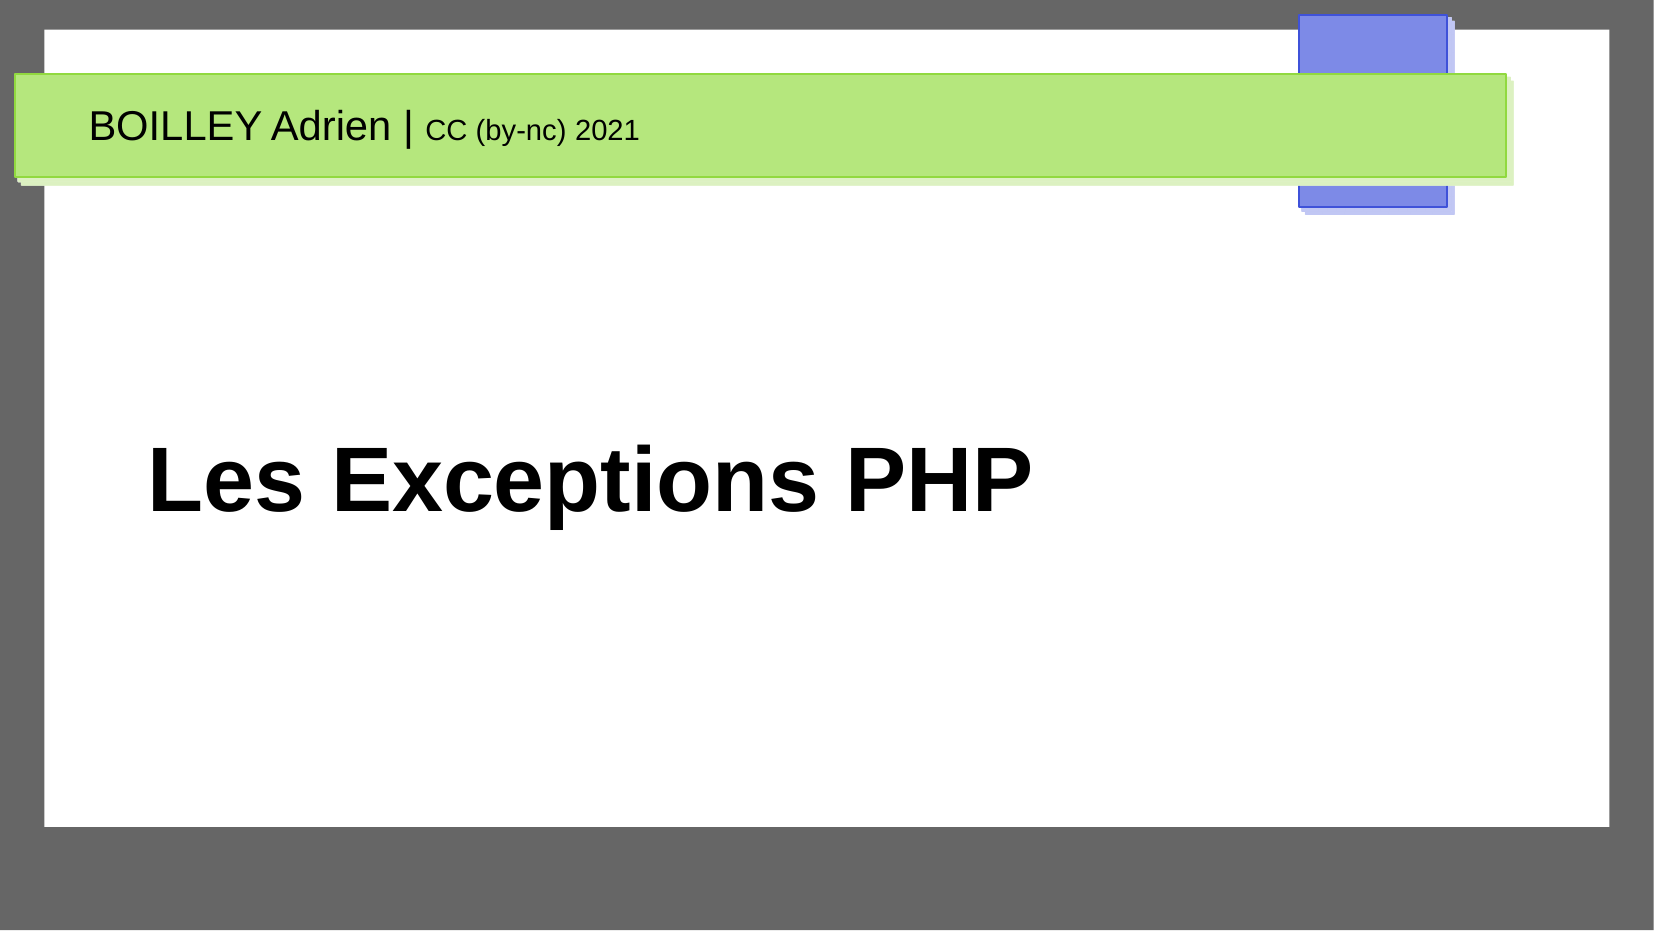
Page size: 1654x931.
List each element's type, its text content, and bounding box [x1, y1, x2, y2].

title Les Exceptions PHP [147, 428, 1211, 532]
title BOILLEY Adrien | CC (by-nc) 2021 [88, 73, 1506, 178]
